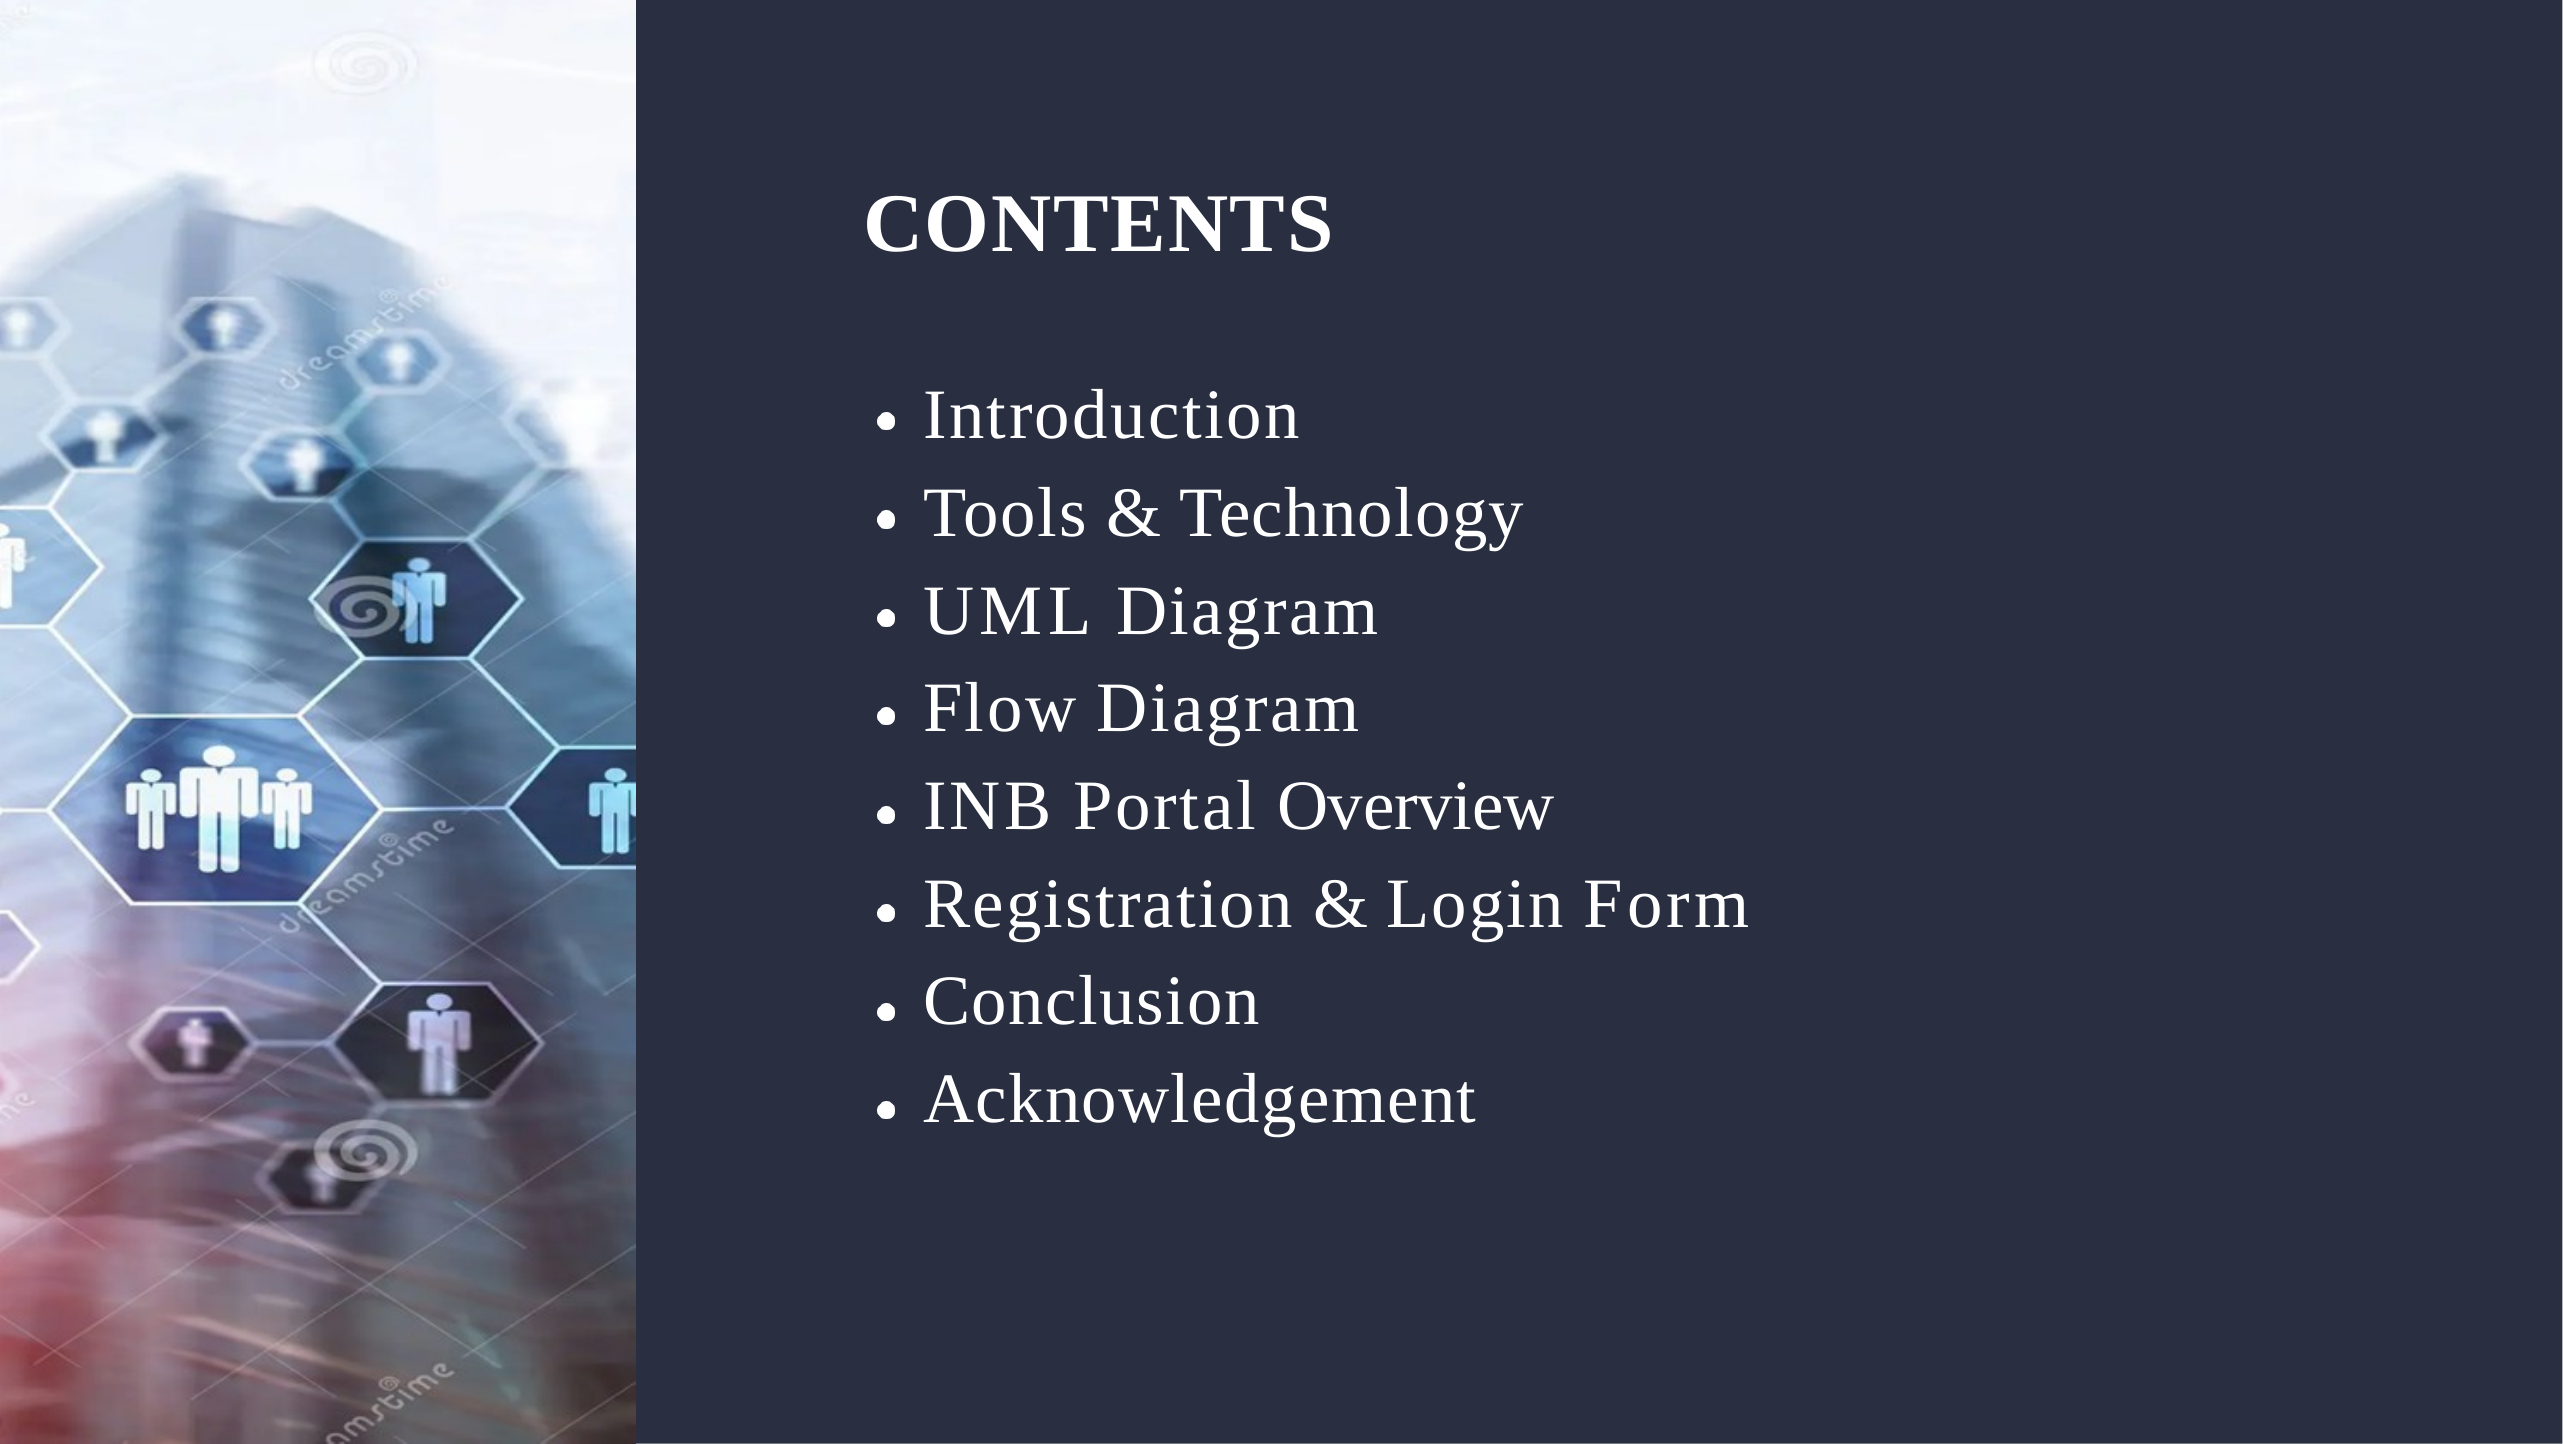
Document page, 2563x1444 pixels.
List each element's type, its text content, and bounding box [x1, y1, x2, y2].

title CONTENTS [861, 165, 1344, 410]
picture [877, 904, 895, 922]
picture [877, 510, 895, 529]
picture [877, 806, 895, 824]
picture [877, 1101, 895, 1119]
picture [0, 0, 636, 1444]
picture [877, 609, 895, 627]
picture [877, 707, 895, 725]
text_box Introduction Tools & Technology UML Diagram Flow Diagram INB Portal Overview Registration & Login Form Conclusion Acknowledgement [921, 352, 1764, 1137]
picture [877, 1003, 895, 1021]
picture [877, 412, 895, 430]
